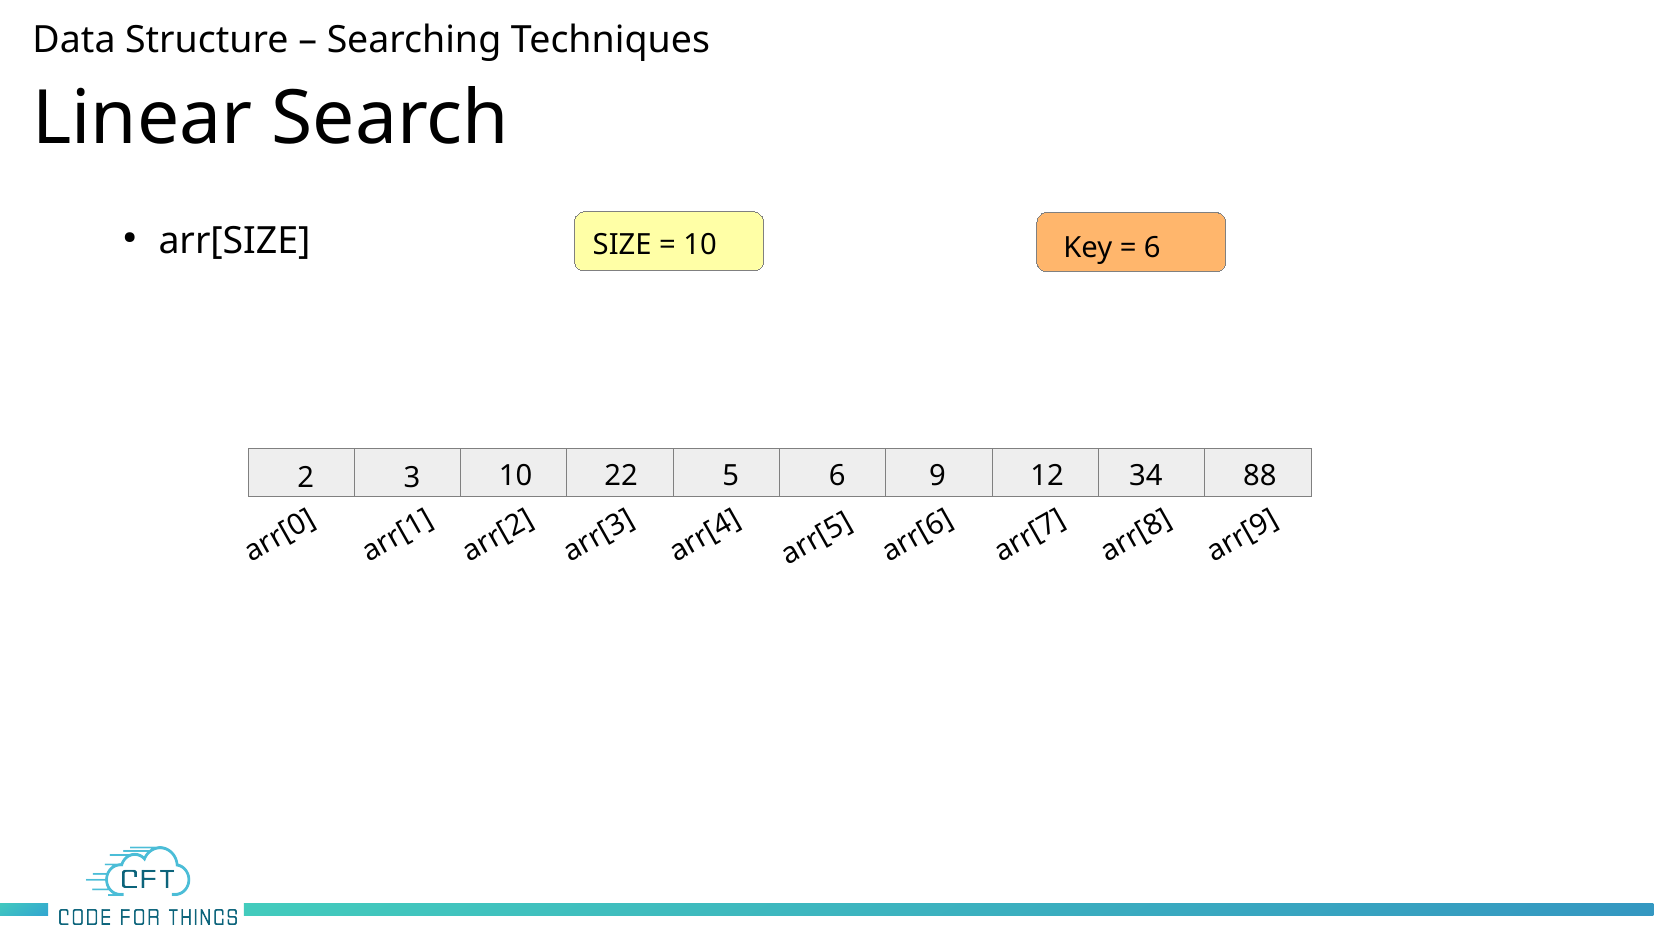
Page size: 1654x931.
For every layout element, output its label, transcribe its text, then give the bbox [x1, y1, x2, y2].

title Data Structure – Searching Techniques Linear Search [32, 12, 1184, 166]
text_box arr[SIZE] [108, 205, 353, 272]
text_box 22 [589, 446, 657, 497]
text_box 9 [914, 446, 963, 497]
text_box [248, 448, 282, 497]
text_box [1036, 212, 1225, 272]
text_box [331, 448, 388, 497]
text_box 3 [388, 448, 438, 498]
text_box arr[2] [437, 475, 574, 588]
text_box [1296, 448, 1312, 497]
text_box arr[0] [218, 472, 360, 588]
text_box arr[8] [1079, 472, 1213, 588]
text_box Key = 6 [1048, 218, 1229, 268]
text_box [574, 211, 764, 271]
text_box 34 [1114, 446, 1182, 497]
text_box [1083, 448, 1114, 497]
text_box SIZE = 10 [577, 215, 758, 265]
text_box [657, 448, 707, 497]
text_box 6 [814, 446, 863, 497]
text_box arr[6] [862, 472, 999, 588]
text_box arr[7] [971, 475, 1111, 588]
text_box 5 [707, 446, 756, 497]
text_box 10 [484, 446, 551, 497]
text_box [438, 448, 484, 497]
text_box [1182, 448, 1228, 497]
text_box arr[3] [537, 484, 680, 588]
text_box 12 [1015, 446, 1083, 497]
picture [59, 846, 237, 925]
text_box [863, 448, 914, 497]
text_box [756, 448, 814, 497]
text_box [551, 448, 589, 497]
text_box 88 [1228, 446, 1296, 497]
text_box arr[5] [756, 475, 898, 591]
text_box 2 [282, 448, 331, 498]
text_box arr[4] [647, 472, 786, 588]
text_box arr[1] [336, 472, 473, 588]
text_box arr[9] [1181, 476, 1323, 588]
text_box [963, 448, 1015, 497]
